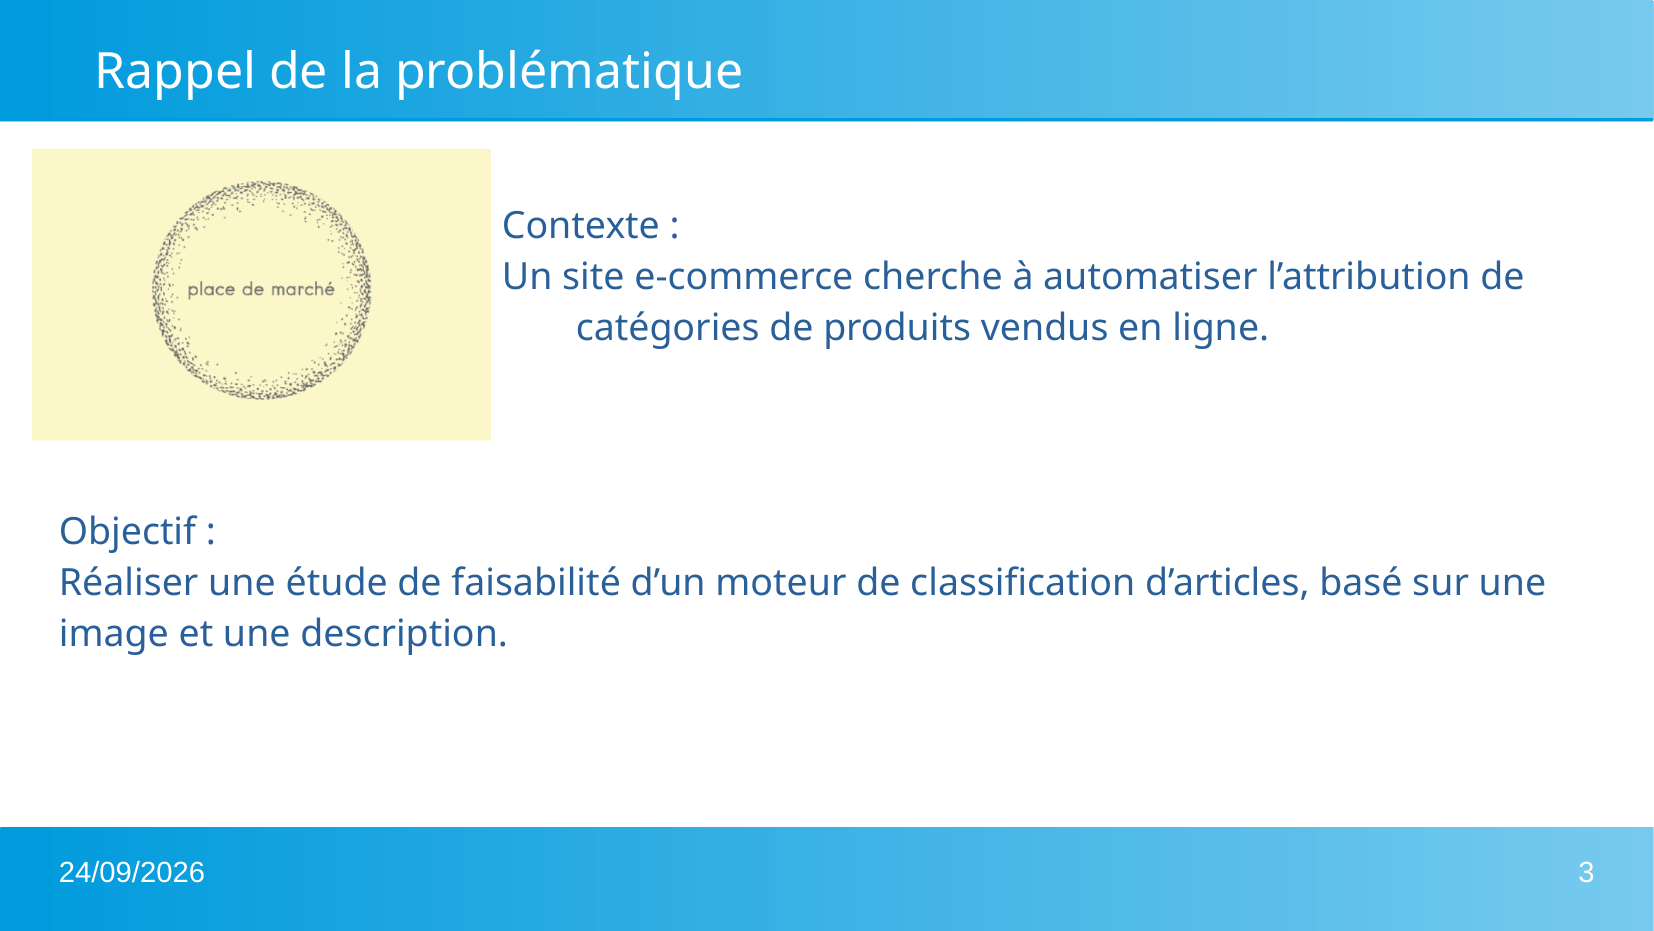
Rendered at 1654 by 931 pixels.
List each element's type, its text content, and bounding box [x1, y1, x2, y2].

title Rappel de la problématique [59, 29, 1595, 108]
picture [29, 144, 495, 443]
title Contexte : Un site e-commerce cherche à automatiser l’attribution de catégories de produits vendus en ligne. Objectif : Réaliser une étude de faisabilité d’un moteur de classification d’articles, basé sur une image et une description. [59, 147, 1565, 798]
